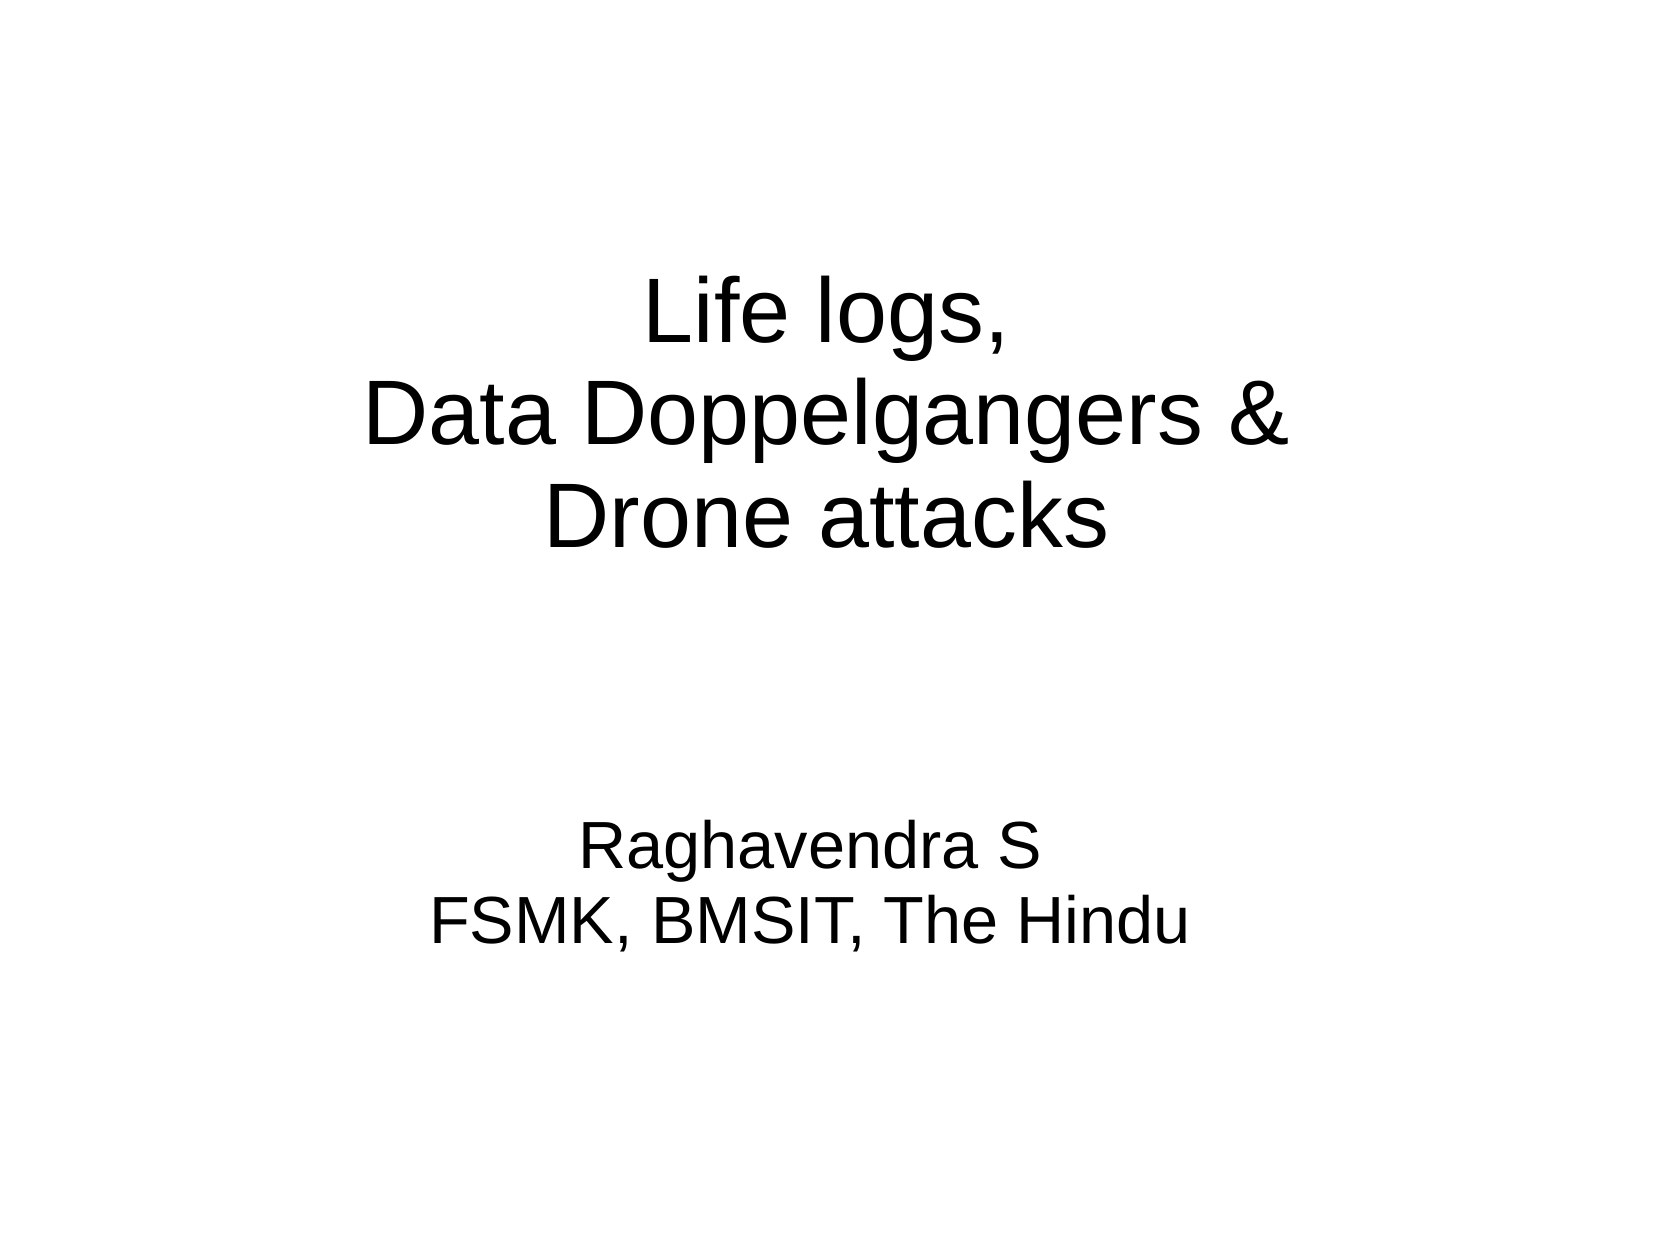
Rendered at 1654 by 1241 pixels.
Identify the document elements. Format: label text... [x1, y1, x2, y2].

title Life logs, Data Doppelgangers & Drone attacks [82, 259, 1571, 567]
subtitle Raghavendra S FSMK, BMSIT, The Hindu [82, 755, 1538, 1010]
